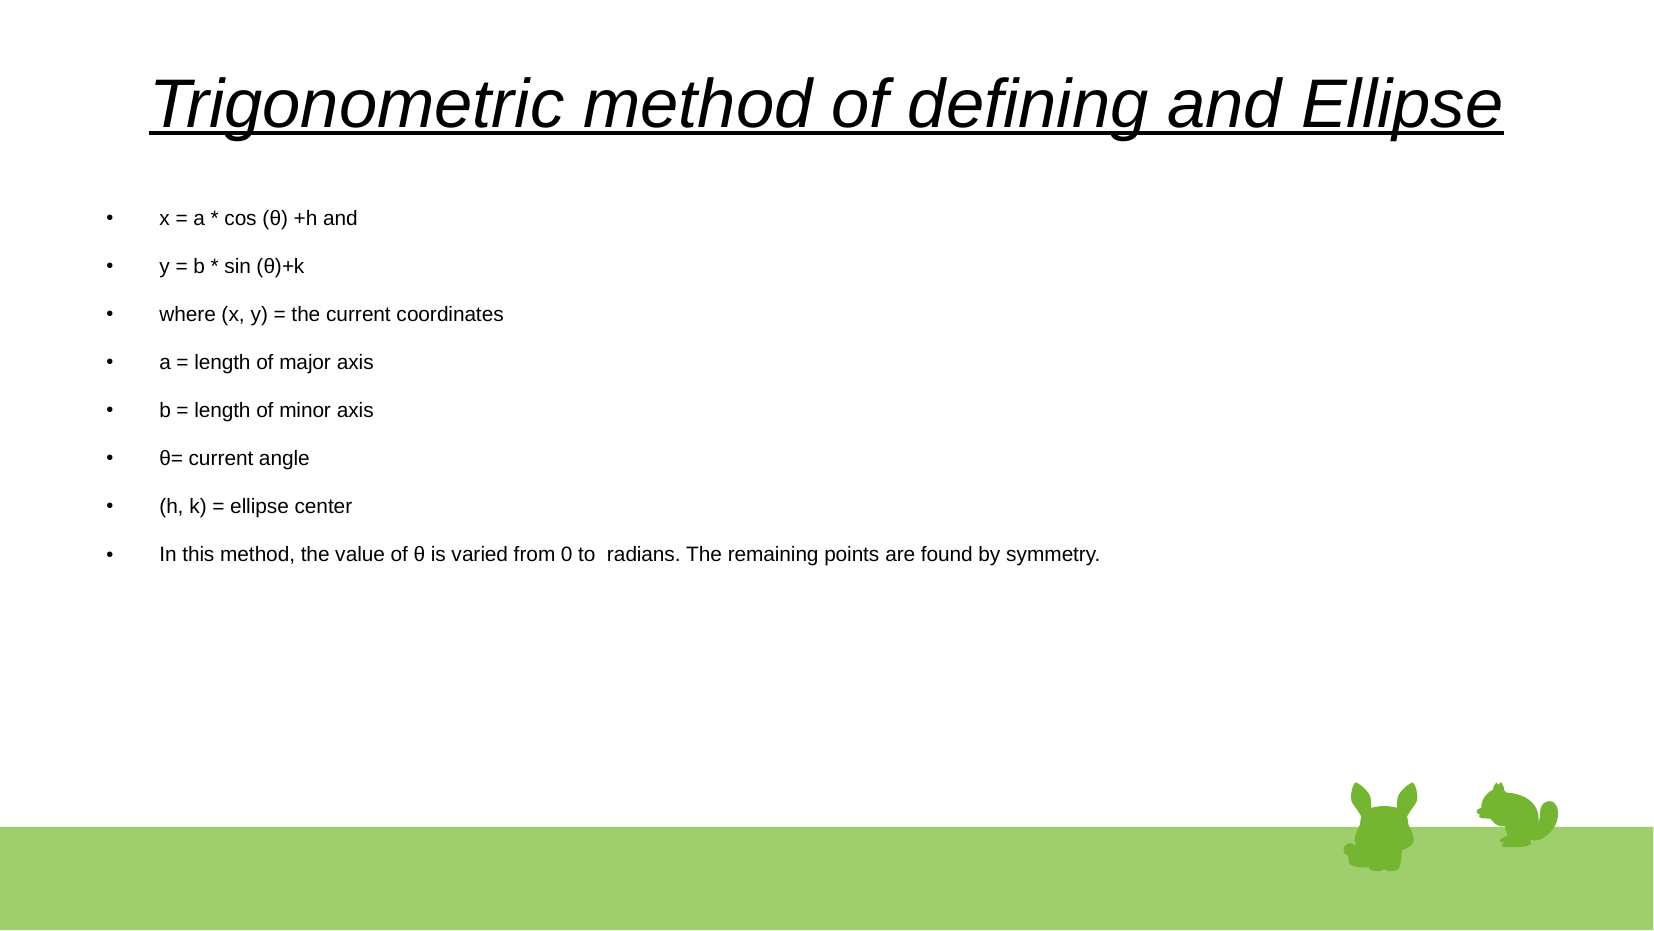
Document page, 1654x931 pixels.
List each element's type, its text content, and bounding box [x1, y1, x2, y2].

title Trigonometric method of defining and Ellipse [88, 29, 1565, 178]
list x = a * cos (θ) +h and y = b * sin (θ)+k where (x, y) = the current coordinates a = length of major axis b = length of minor axis θ= current angle (h, k) = ellipse center In this method, the value of θ is varied from 0 to radians. The remaining points are found by symmetry. [88, 206, 1565, 739]
